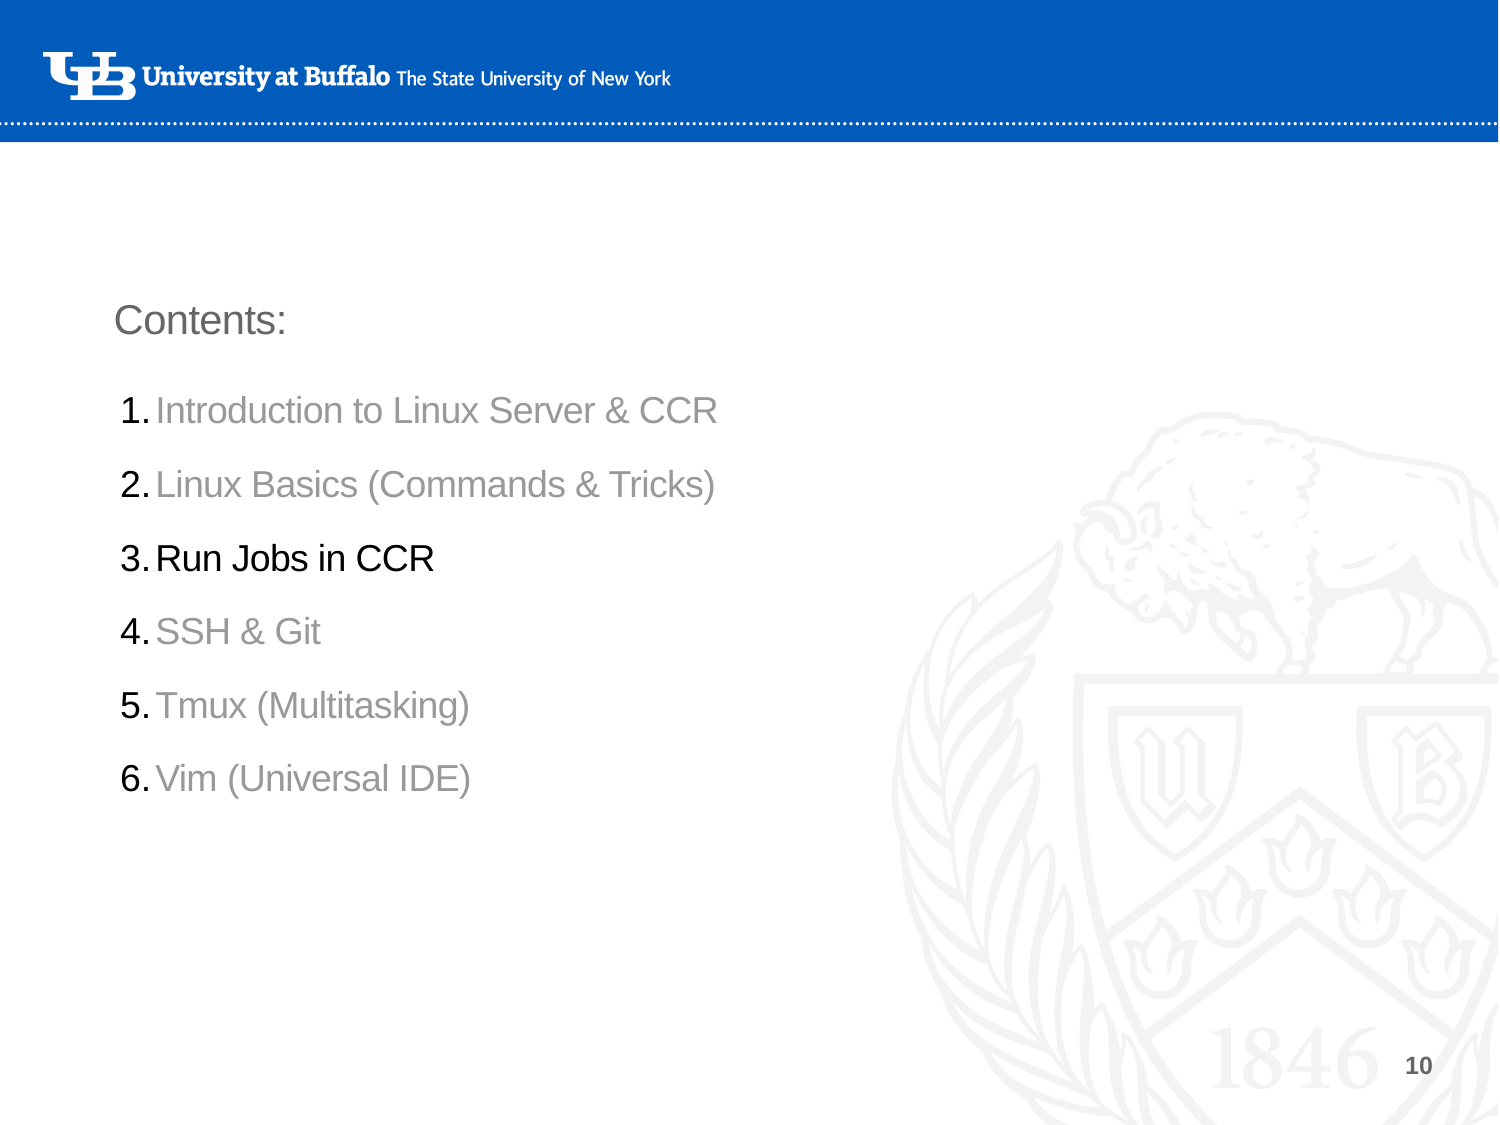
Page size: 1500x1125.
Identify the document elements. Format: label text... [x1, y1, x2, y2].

text_box Contents: [98, 285, 325, 357]
picture [0, 0, 1499, 1125]
text_box Introduction to Linux Server & CCR Linux Basics (Commands & Tricks) Run Jobs in CCR SSH & Git Tmux (Multitasking) Vim (Universal IDE) [90, 383, 1404, 841]
